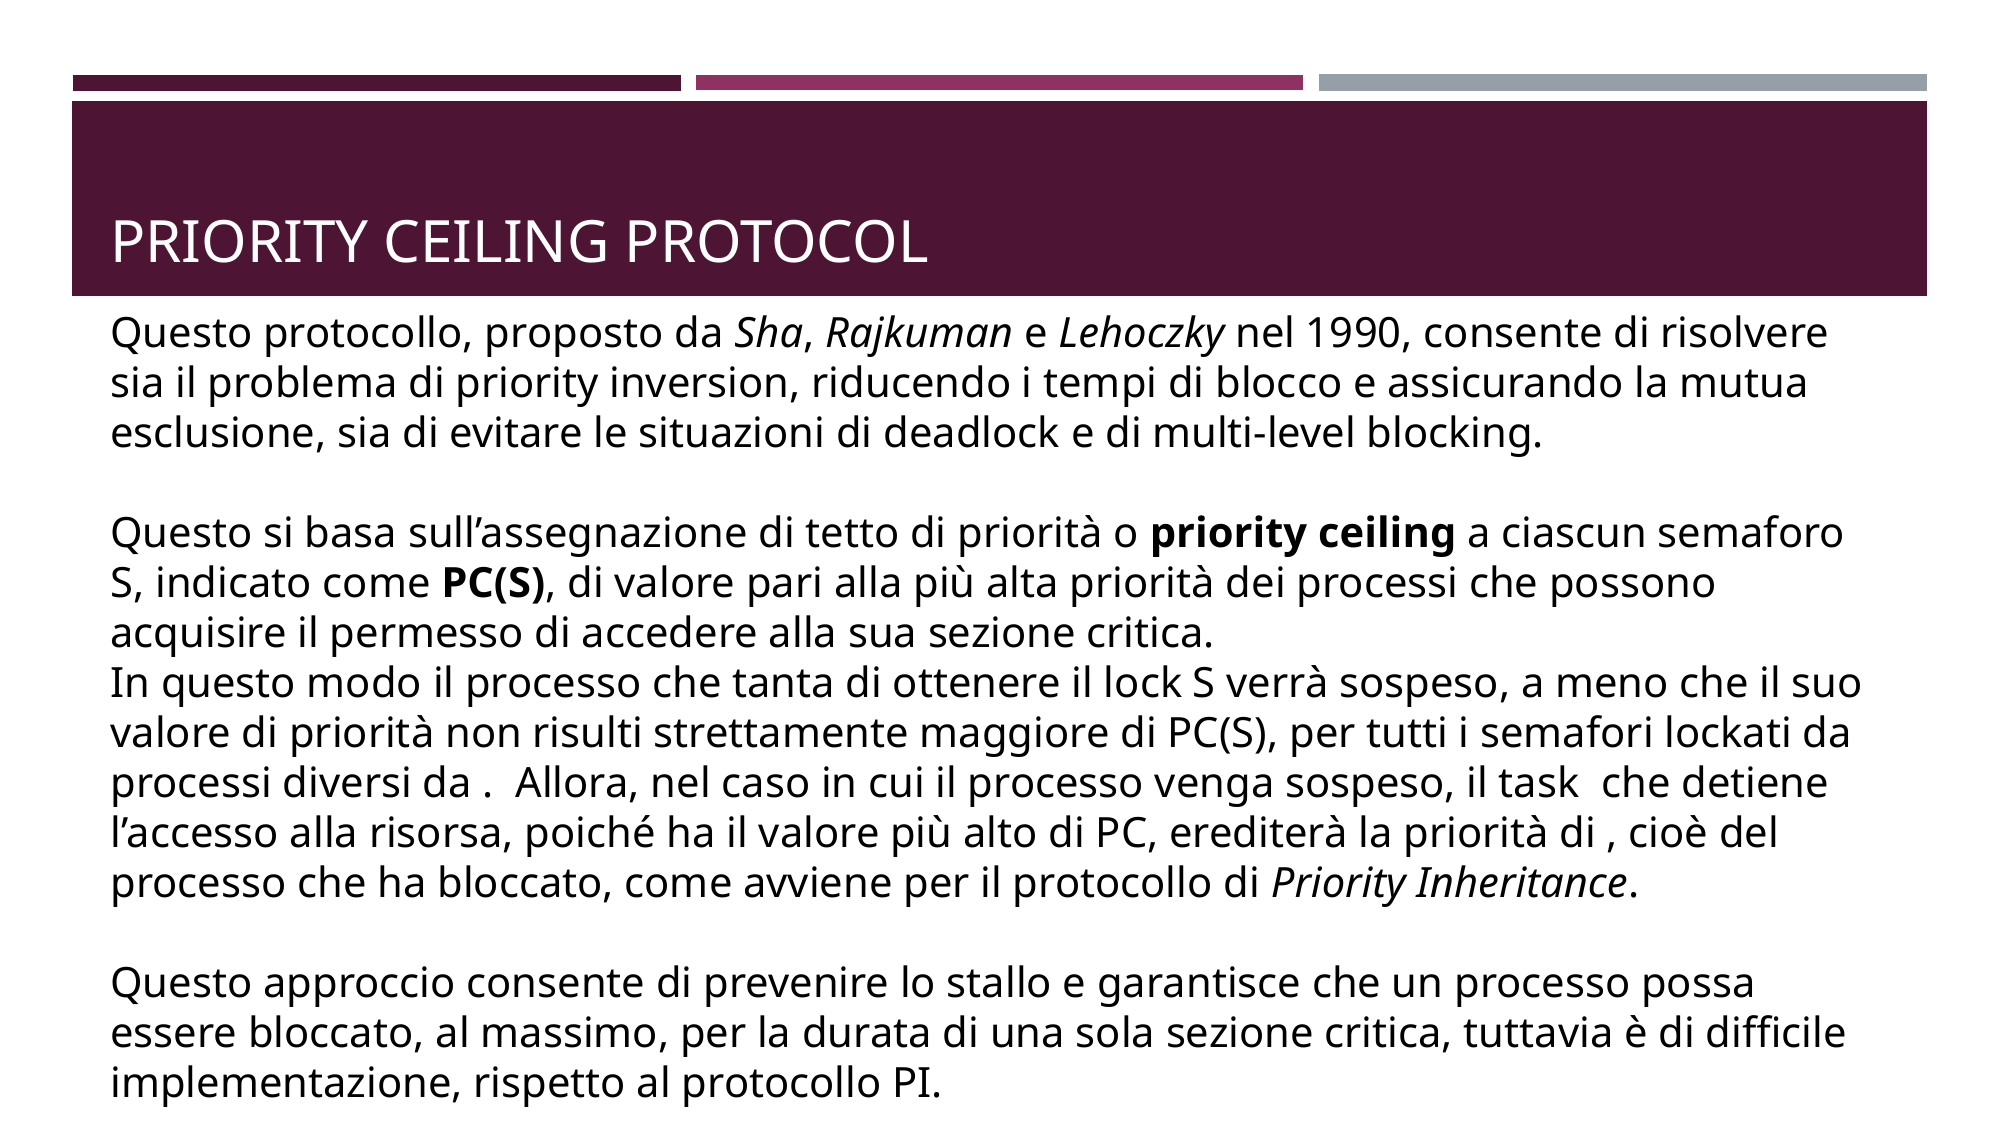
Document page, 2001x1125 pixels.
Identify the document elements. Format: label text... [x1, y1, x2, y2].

text_box Questo protocollo, proposto da Sha, Rajkuman e Lehoczky nel 1990, consente di risolvere sia il problema di priority inversion, riducendo i tempi di blocco e assicurando la mutua esclusione, sia di evitare le situazioni di deadlock e di multi-level blocking. Questo si basa sull’assegnazione di tetto di priorità o priority ceiling a ciascun semaforo S, indicato come PC(S), di valore pari alla più alta priorità dei processi che possono acquisire il permesso di accedere alla sua sezione critica. In questo modo il processo che tanta di ottenere il lock S verrà sospeso, a meno che il suo valore di priorità non risulti strettamente maggiore di PC(S), per tutti i semafori lockati da processi diversi da . Allora, nel caso in cui il processo venga sospeso, il task che detiene l’accesso alla risorsa, poiché ha il valore più alto di PC, erediterà la priorità di , cioè del processo che ha bloccato, come avviene per il protocollo di Priority Inheritance. Questo approccio consente di prevenire lo stallo e garantisce che un processo possa essere bloccato, al massimo, per la durata di una sola sezione critica, tuttavia è di difficile implementazione, rispetto al protocollo PI. [95, 297, 1905, 1125]
title Priority ceiling protocol [95, 115, 1905, 282]
